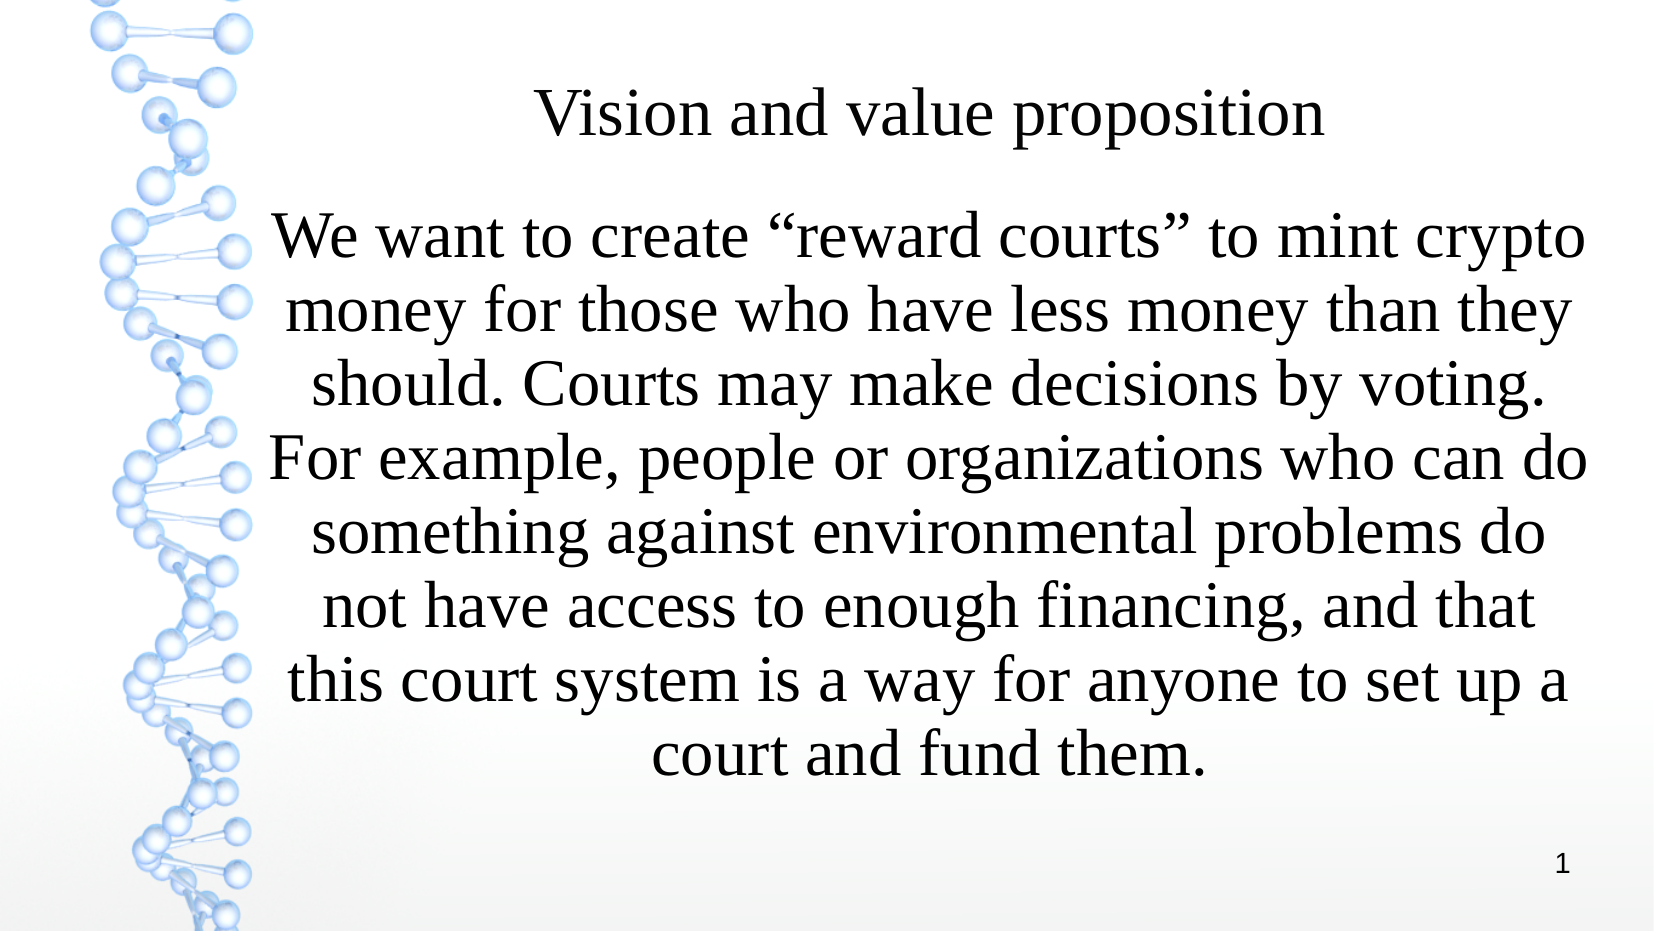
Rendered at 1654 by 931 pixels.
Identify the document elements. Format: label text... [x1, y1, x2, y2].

subtitle We want to create “reward courts” to mint crypto money for those who have less money than they should. Courts may make decisions by voting. For example, people or organizations who can do something against environmental problems do not have access to enough financing, and that this court system is a way for anyone to set up a court and fund them. [265, 197, 1595, 791]
picture [0, 0, 1654, 931]
title Vision and value proposition [265, 35, 1595, 189]
